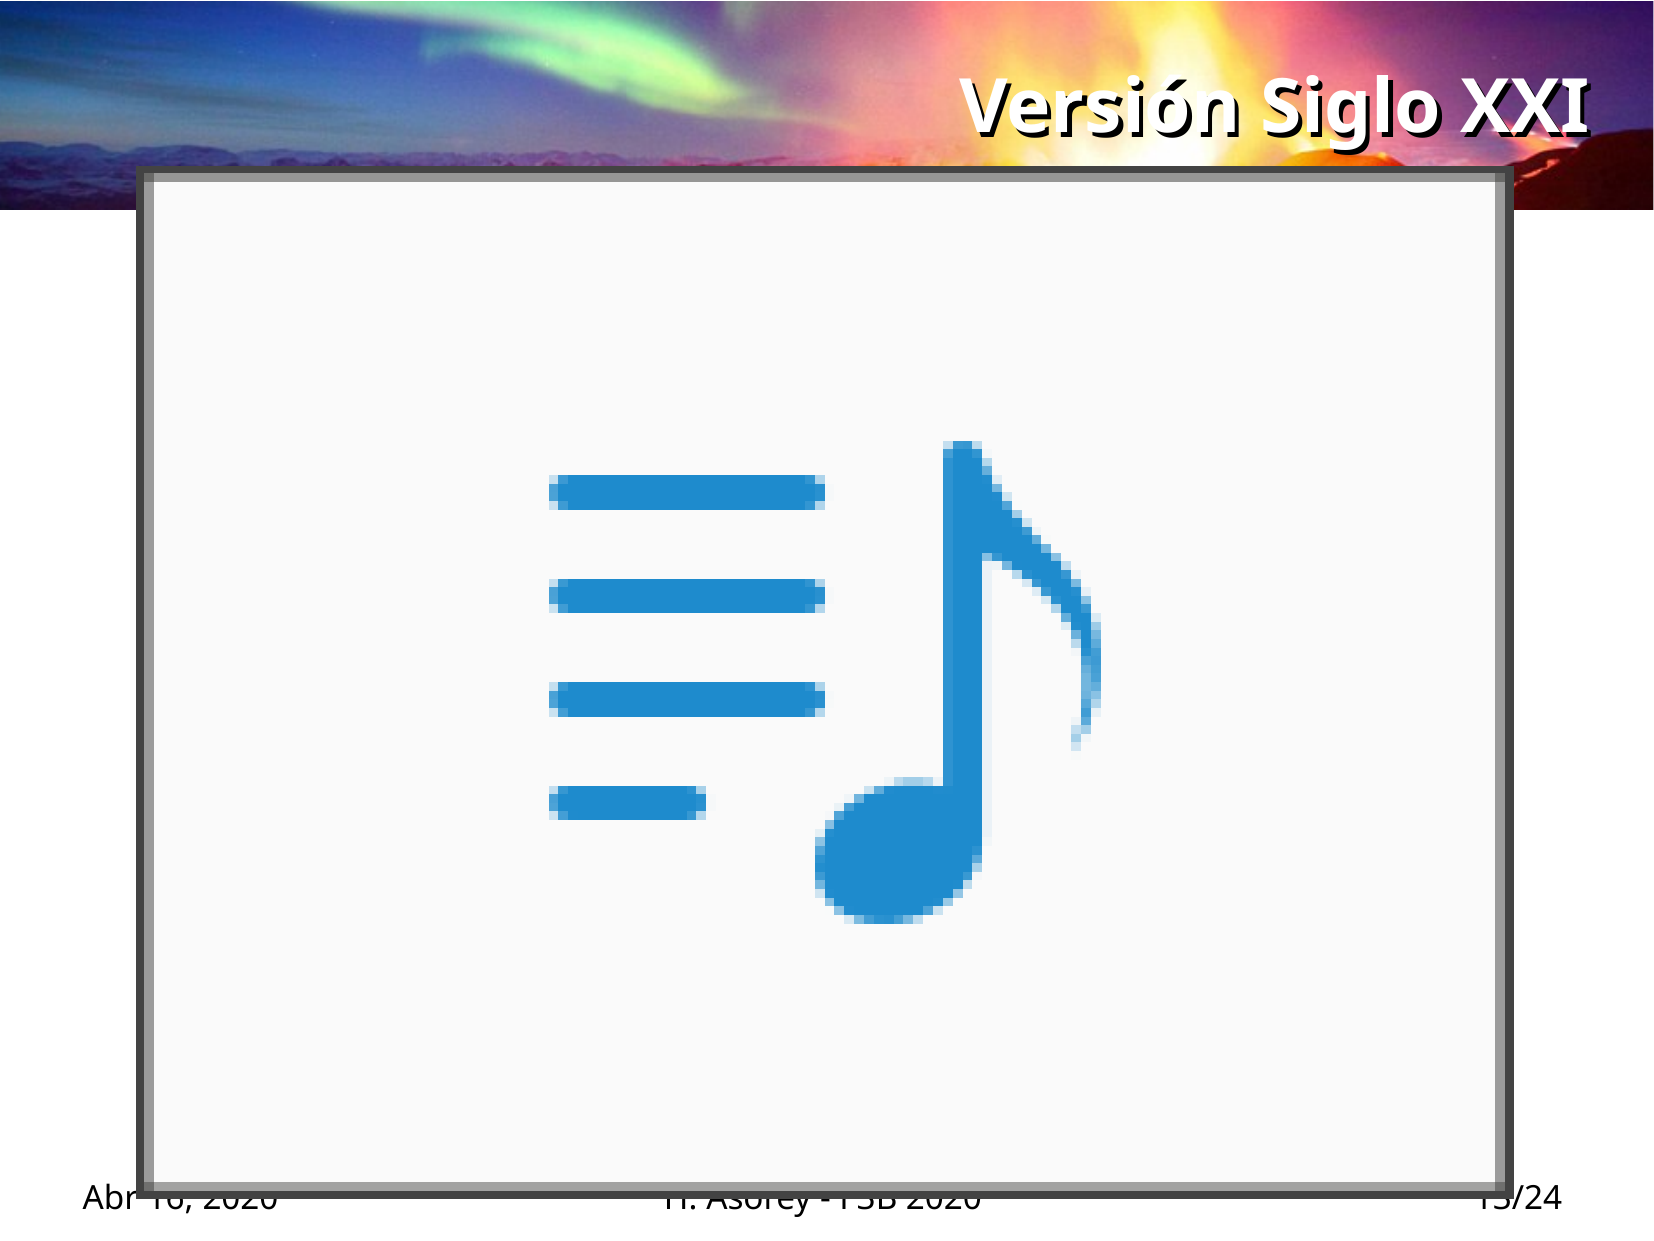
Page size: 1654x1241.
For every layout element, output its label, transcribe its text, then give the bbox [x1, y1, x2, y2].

text_box [135, 165, 1516, 1200]
picture [0, 1, 1654, 210]
title Versión Siglo XXI [45, 15, 1606, 191]
